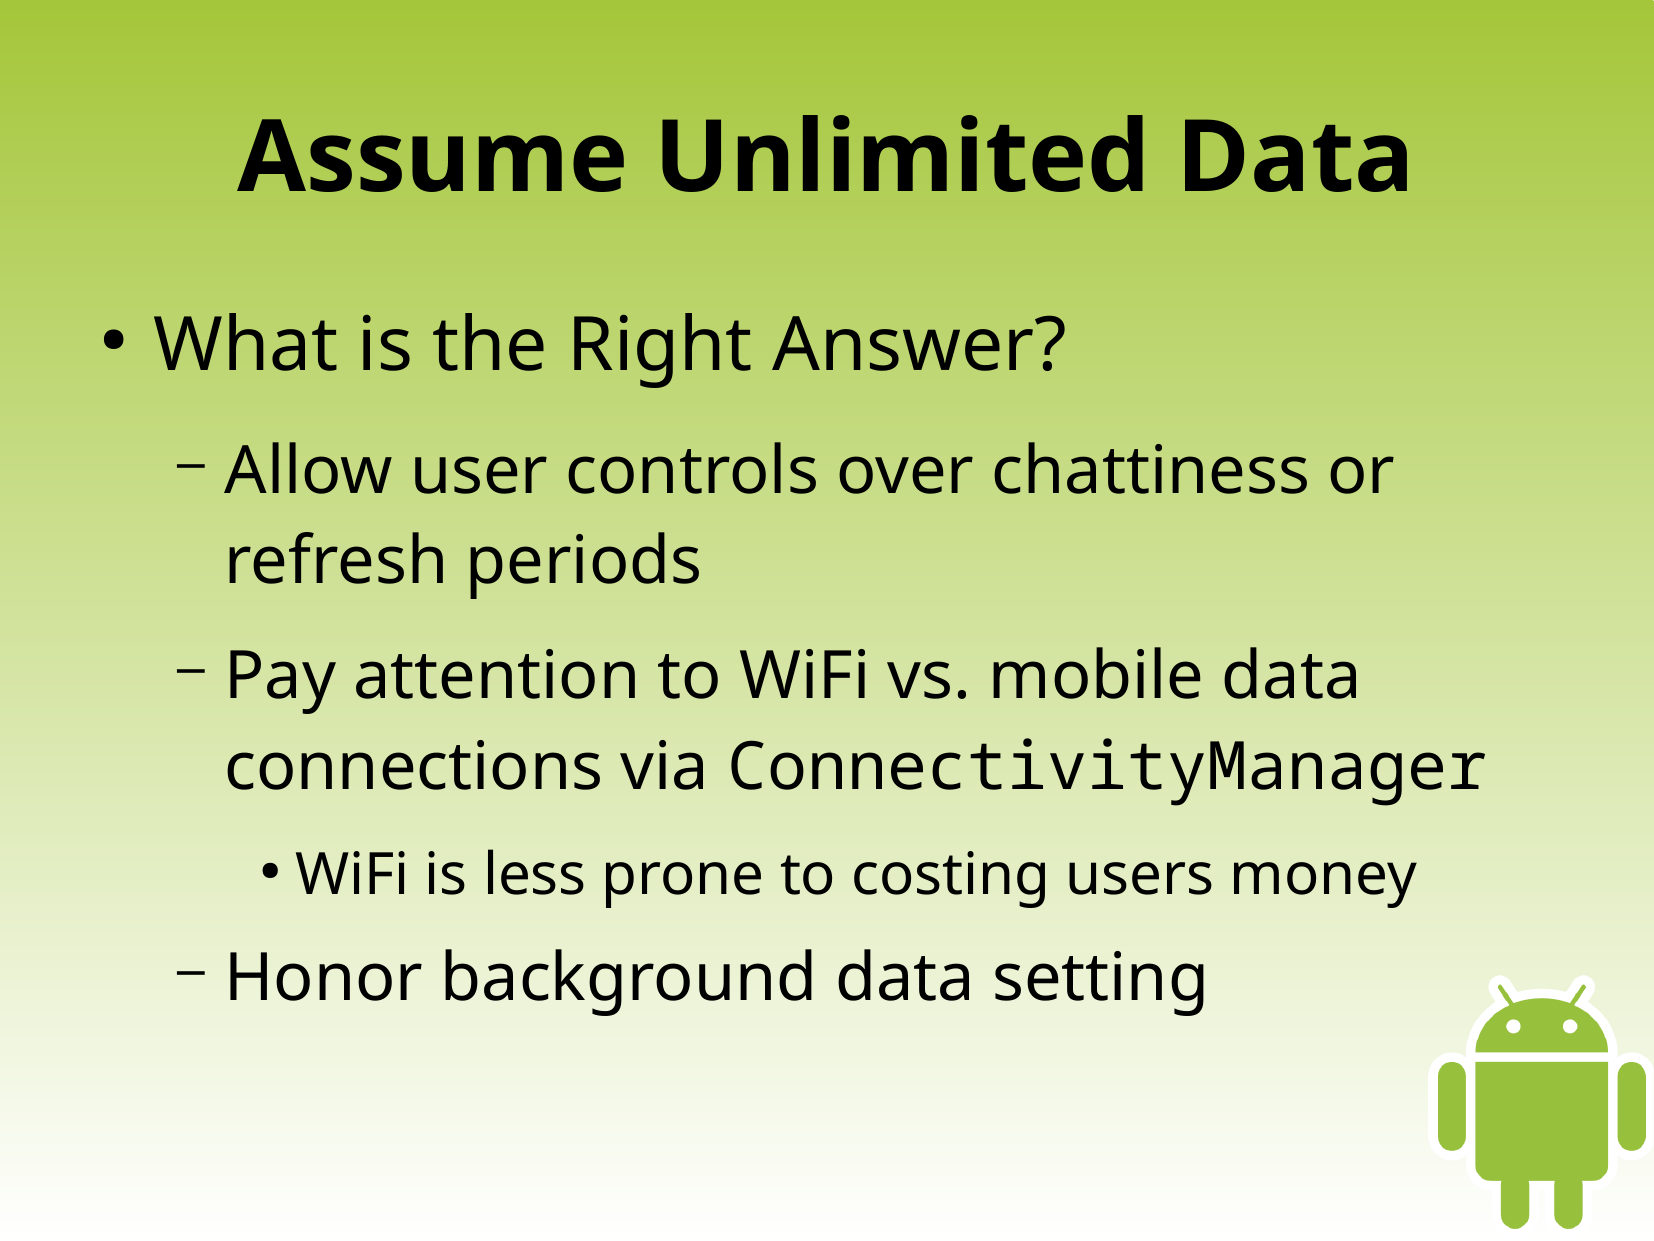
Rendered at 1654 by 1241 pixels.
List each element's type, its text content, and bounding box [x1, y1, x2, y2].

picture [1428, 975, 1654, 1238]
title Assume Unlimited Data [82, 56, 1571, 250]
list What is the Right Answer? Allow user controls over chattiness or refresh periods Pay attention to WiFi vs. mobile data connections via ConnectivityManager WiFi is less prone to costing users money Honor background data setting [82, 290, 1571, 1094]
